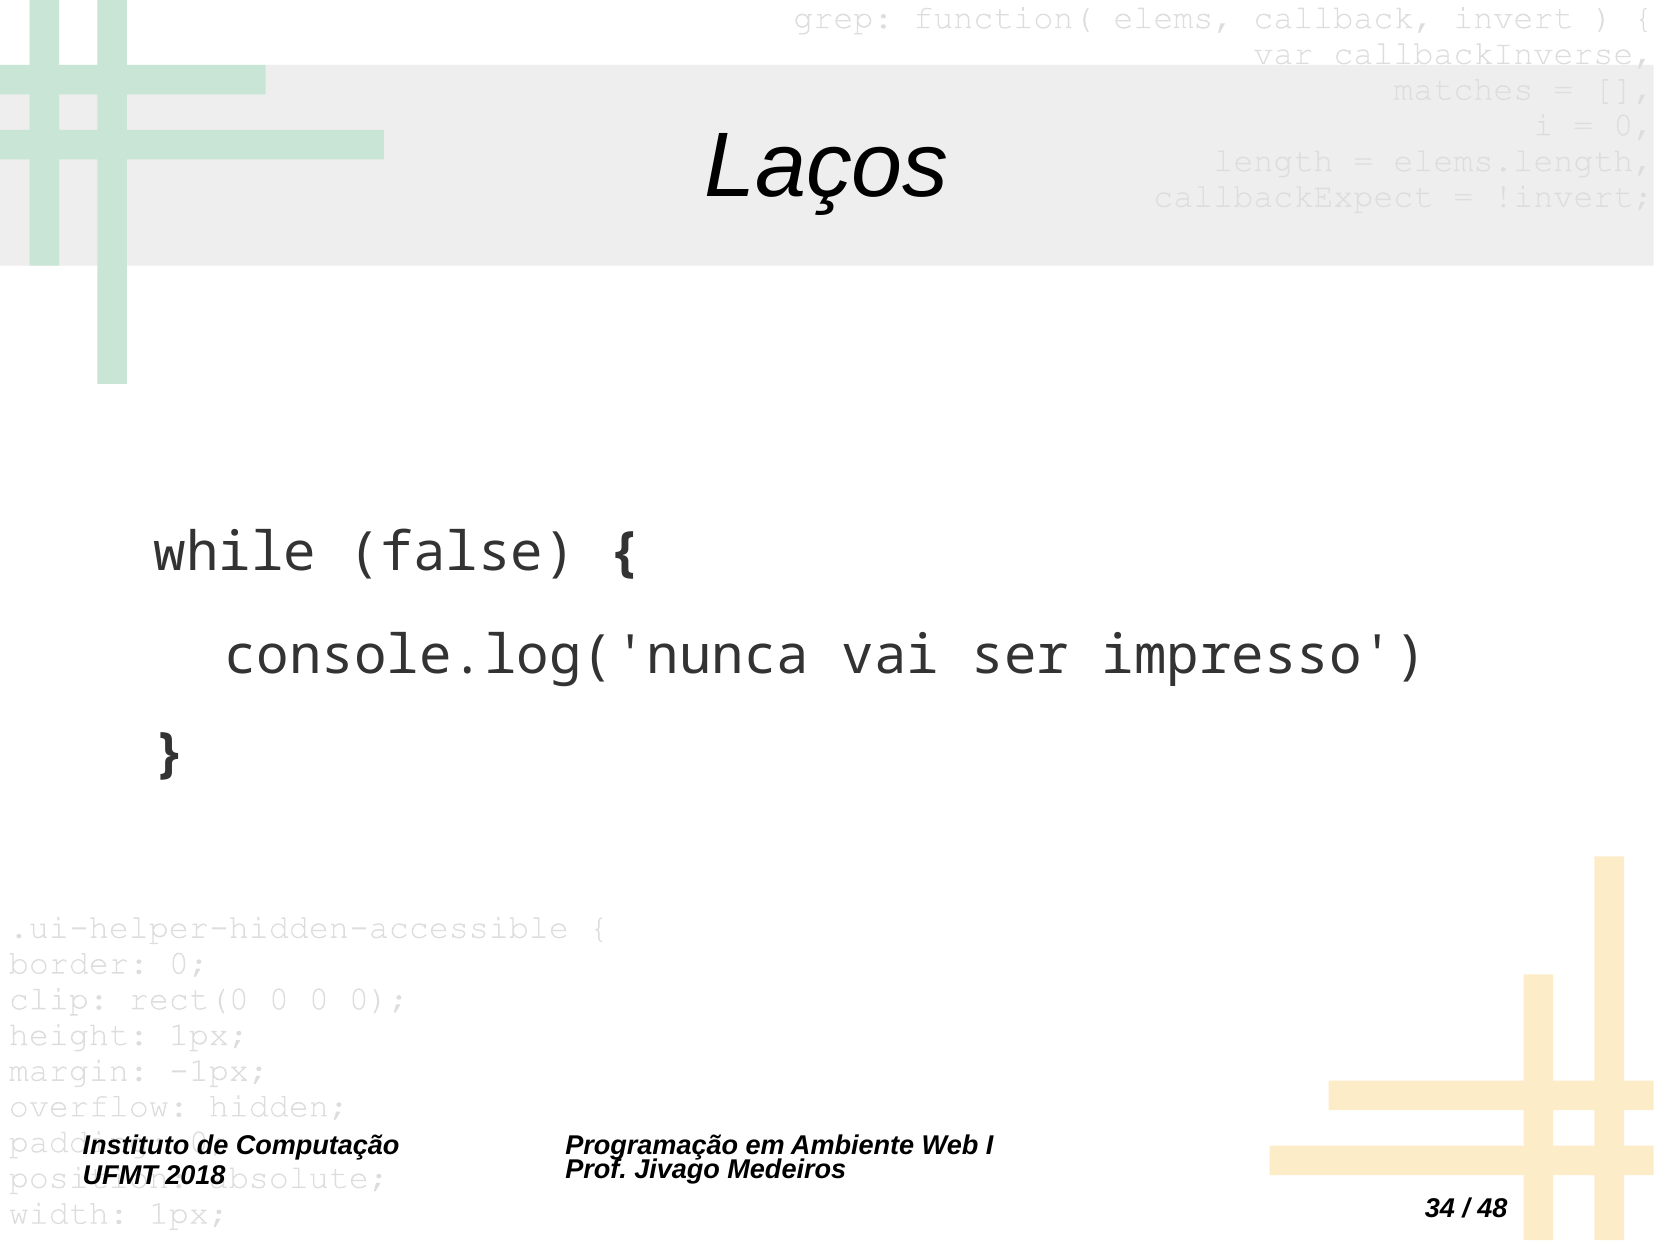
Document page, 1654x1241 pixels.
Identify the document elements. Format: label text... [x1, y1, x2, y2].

title Laços [82, 61, 1571, 269]
list while (false) { console.log('nunca vai ser impresso') } [82, 290, 1571, 1010]
